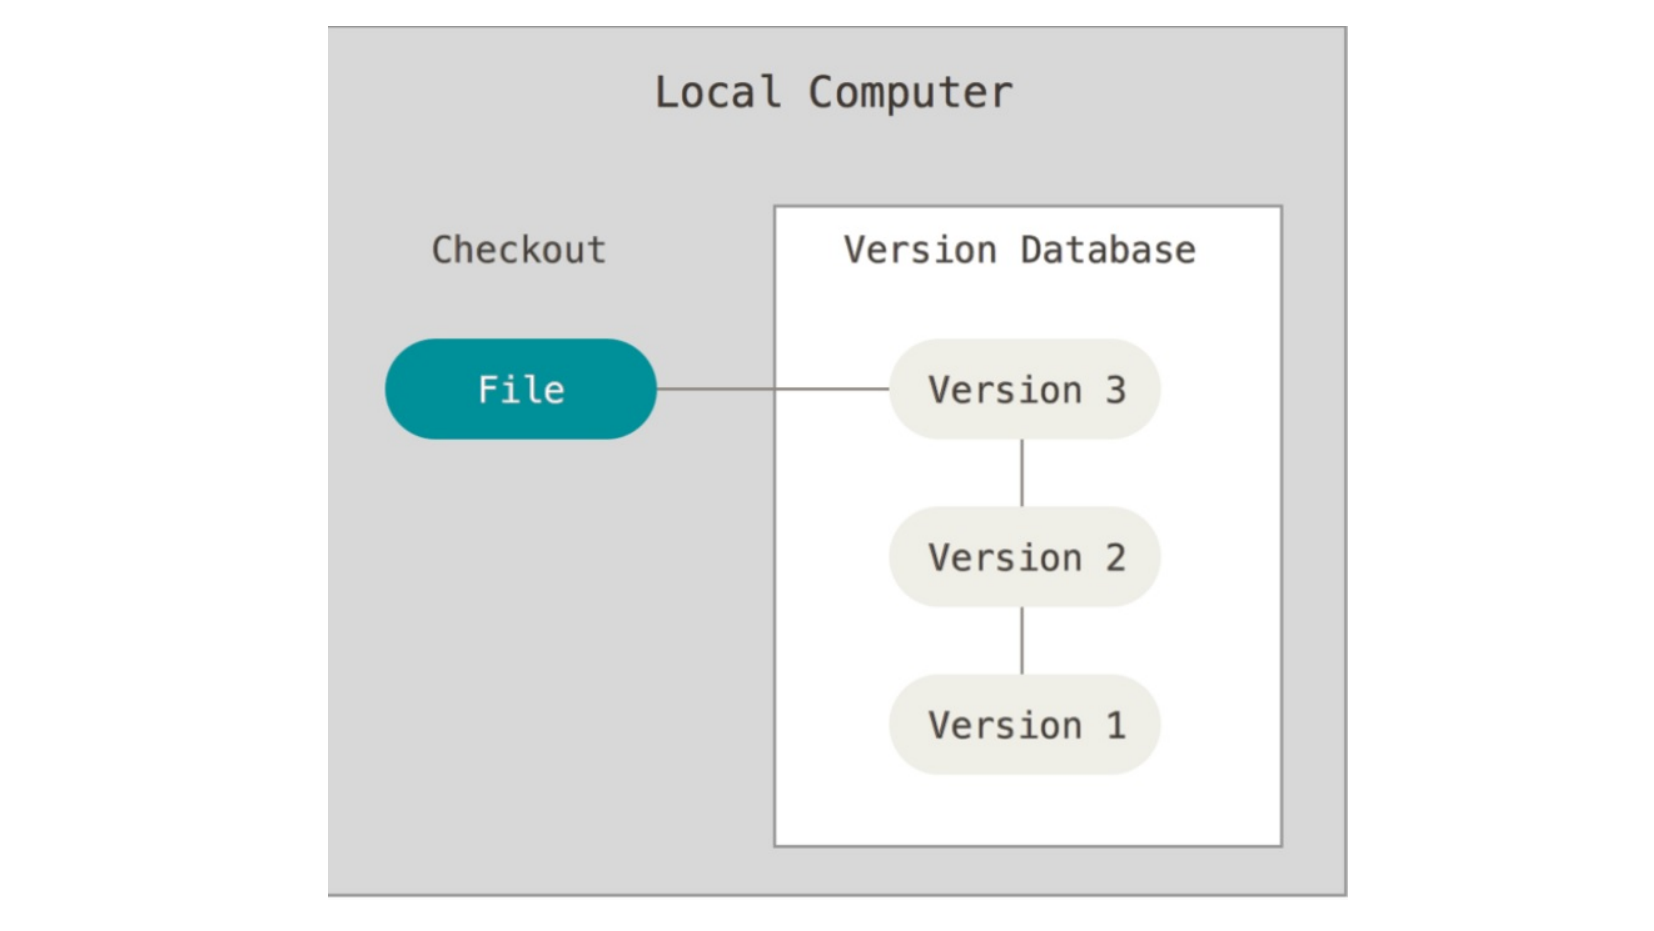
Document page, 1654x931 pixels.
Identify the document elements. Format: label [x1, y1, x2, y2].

picture [328, 26, 1348, 901]
